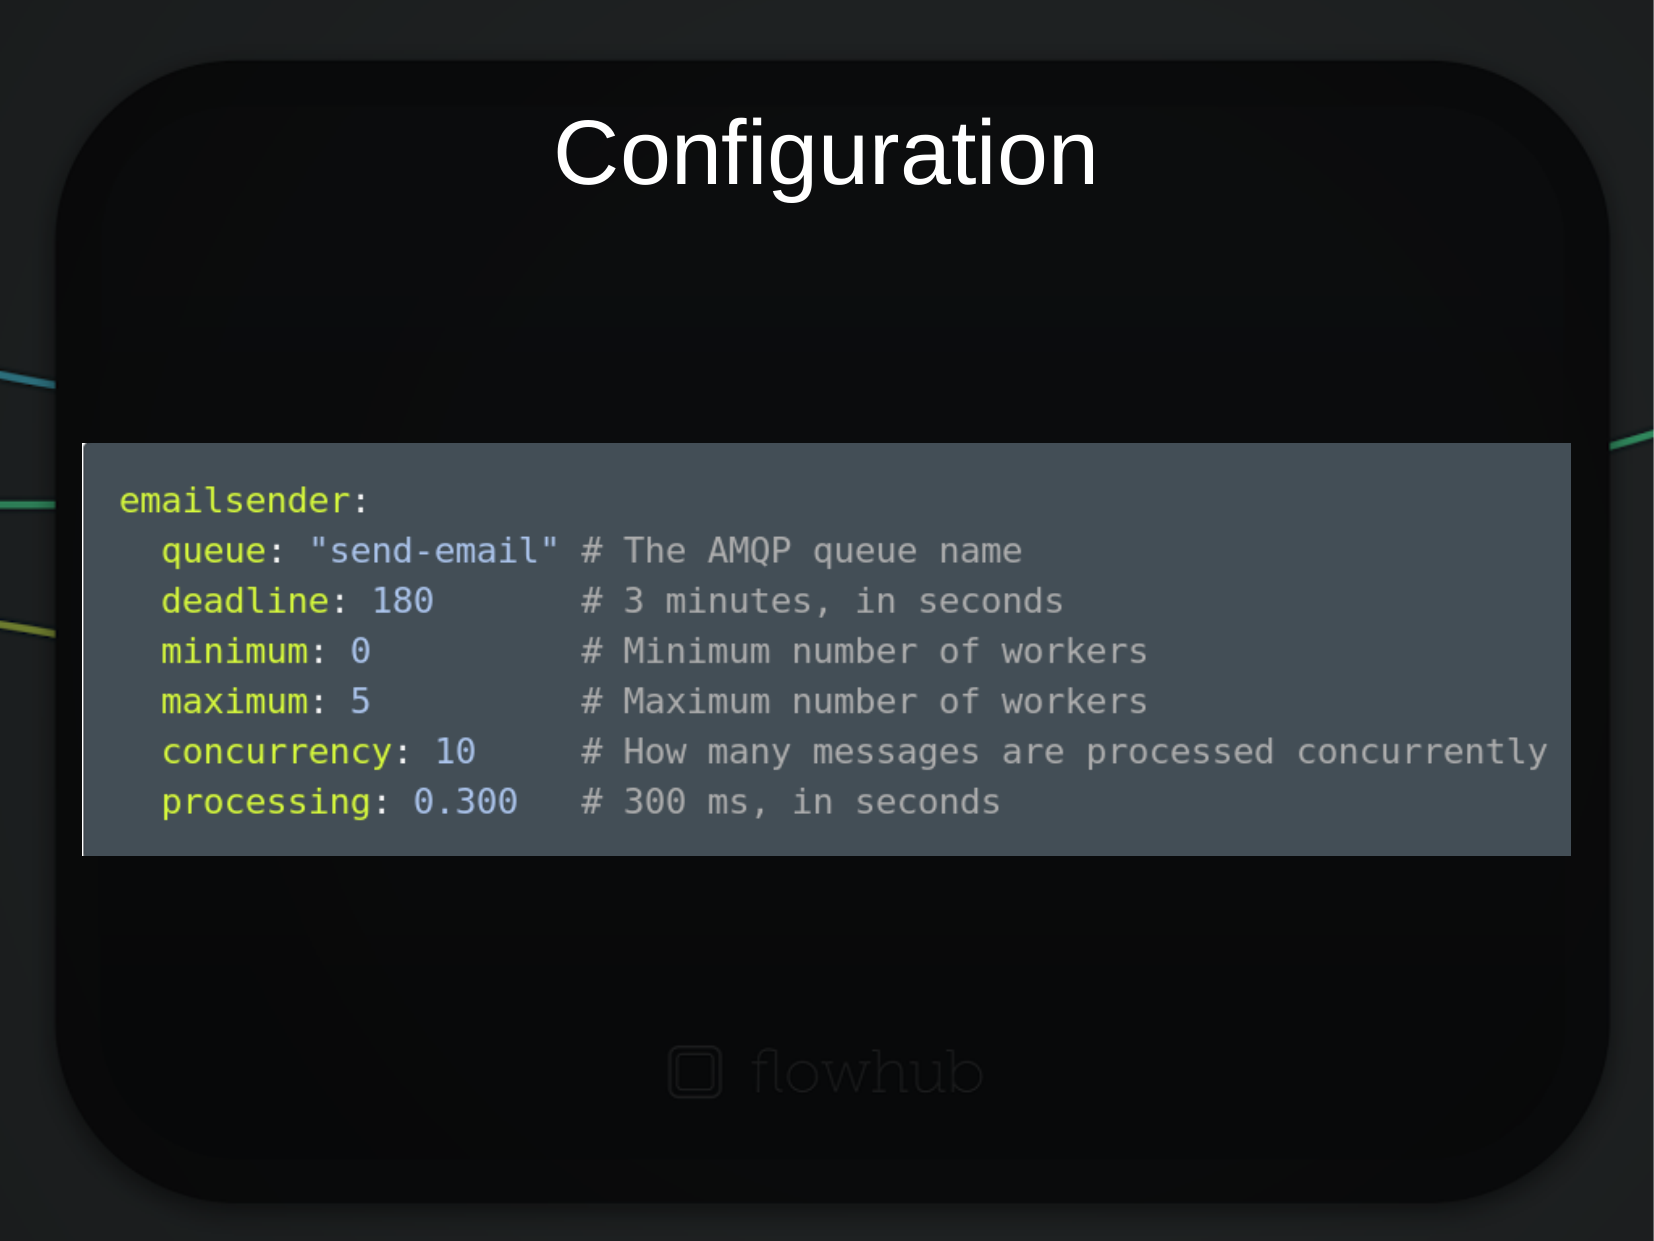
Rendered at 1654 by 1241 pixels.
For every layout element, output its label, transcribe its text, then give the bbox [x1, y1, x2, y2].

picture [0, 0, 1654, 1241]
title Configuration [82, 49, 1571, 257]
